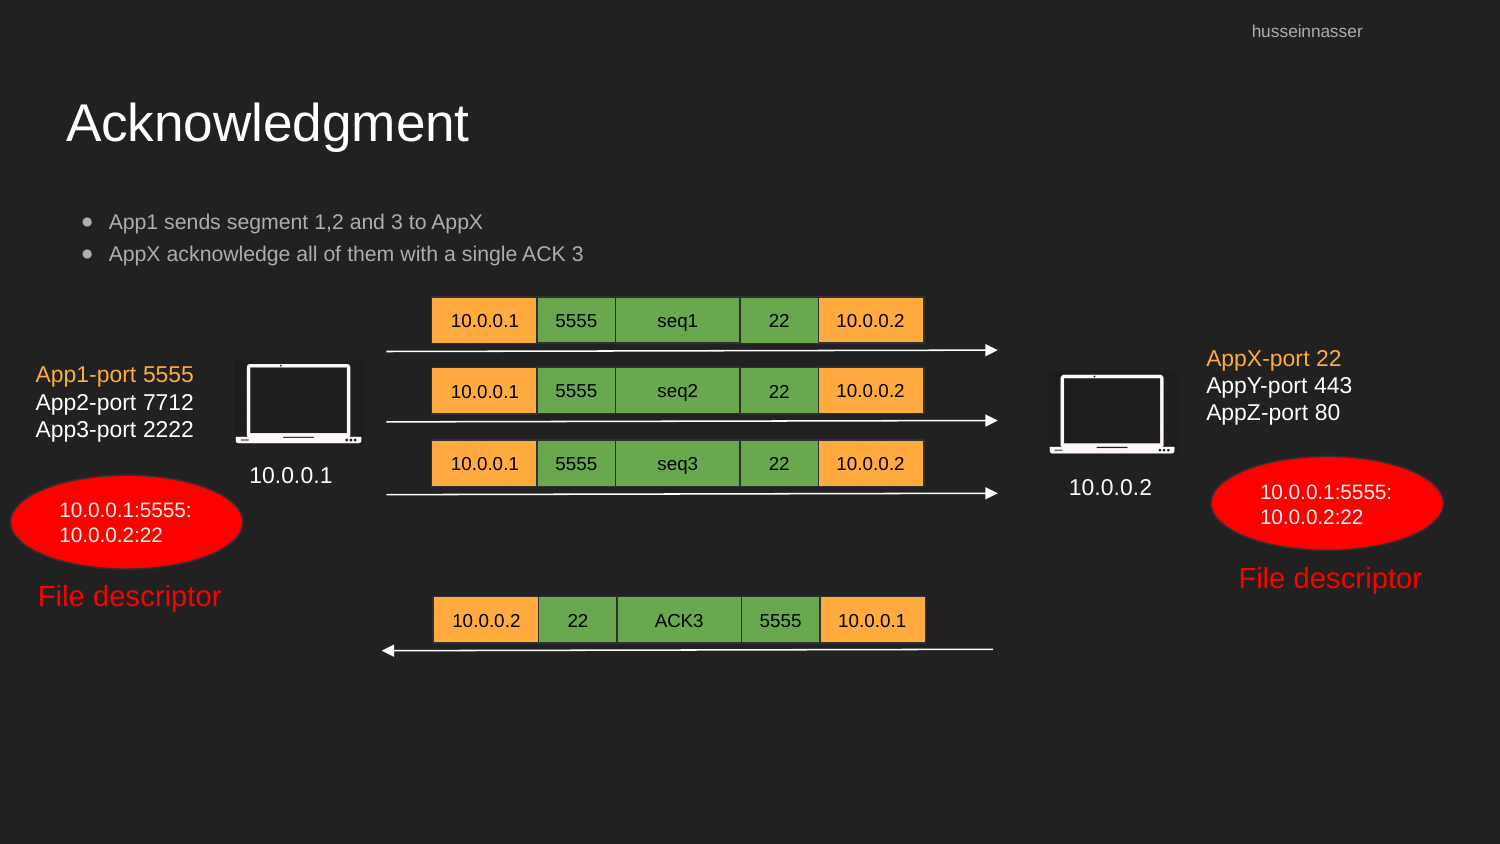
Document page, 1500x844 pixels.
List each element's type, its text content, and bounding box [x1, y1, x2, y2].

text_box 10.0.0.1 [820, 596, 926, 643]
text_box File descriptor [22, 562, 289, 628]
text_box 10.0.0.1 [431, 440, 537, 487]
text_box 10.0.0.1 [431, 296, 537, 344]
text_box seq3 [615, 439, 740, 487]
text_box 10.0.0.2 [433, 596, 538, 643]
text_box 10.0.0.2 [1054, 457, 1202, 516]
text_box 22 [740, 440, 819, 487]
text_box App1-port 5555 App2-port 7712 App3-port 2222 [20, 345, 221, 502]
text_box seq2 [615, 367, 740, 414]
text_box 10.0.0.1:5555:10.0.0.2:22 [10, 475, 244, 562]
text_box 10.0.0.2 [819, 296, 924, 344]
list App1 sends segment 1,2 and 3 to AppX AppX acknowledge all of them with a single ACK 3 [51, 187, 1449, 281]
text_box ACK3 [617, 596, 742, 643]
text_box AppX-port 22 AppY-port 443 AppZ-port 80 [1191, 328, 1392, 496]
text_box 10.0.0.1 [234, 445, 382, 504]
text_box 5555 [537, 439, 615, 487]
text_box 10.0.0.2 [819, 367, 924, 414]
text_box seq1 [615, 296, 740, 344]
picture [234, 359, 365, 445]
text_box 22 [740, 296, 819, 344]
picture [1047, 370, 1178, 457]
text_box 10.0.0.1:5555:10.0.0.2:22 [1210, 456, 1444, 544]
text_box 5555 [742, 596, 820, 643]
text_box 5555 [537, 367, 615, 414]
title Acknowledgment [51, 72, 1449, 167]
text_box 10.0.0.2 [817, 439, 924, 487]
text_box 10.0.0.1 [431, 367, 537, 414]
text_box 5555 [537, 296, 615, 344]
text_box 22 [538, 596, 617, 643]
text_box File descriptor [1223, 544, 1490, 610]
subtitle husseinnasser [1236, 11, 1492, 53]
text_box 22 [740, 367, 819, 414]
